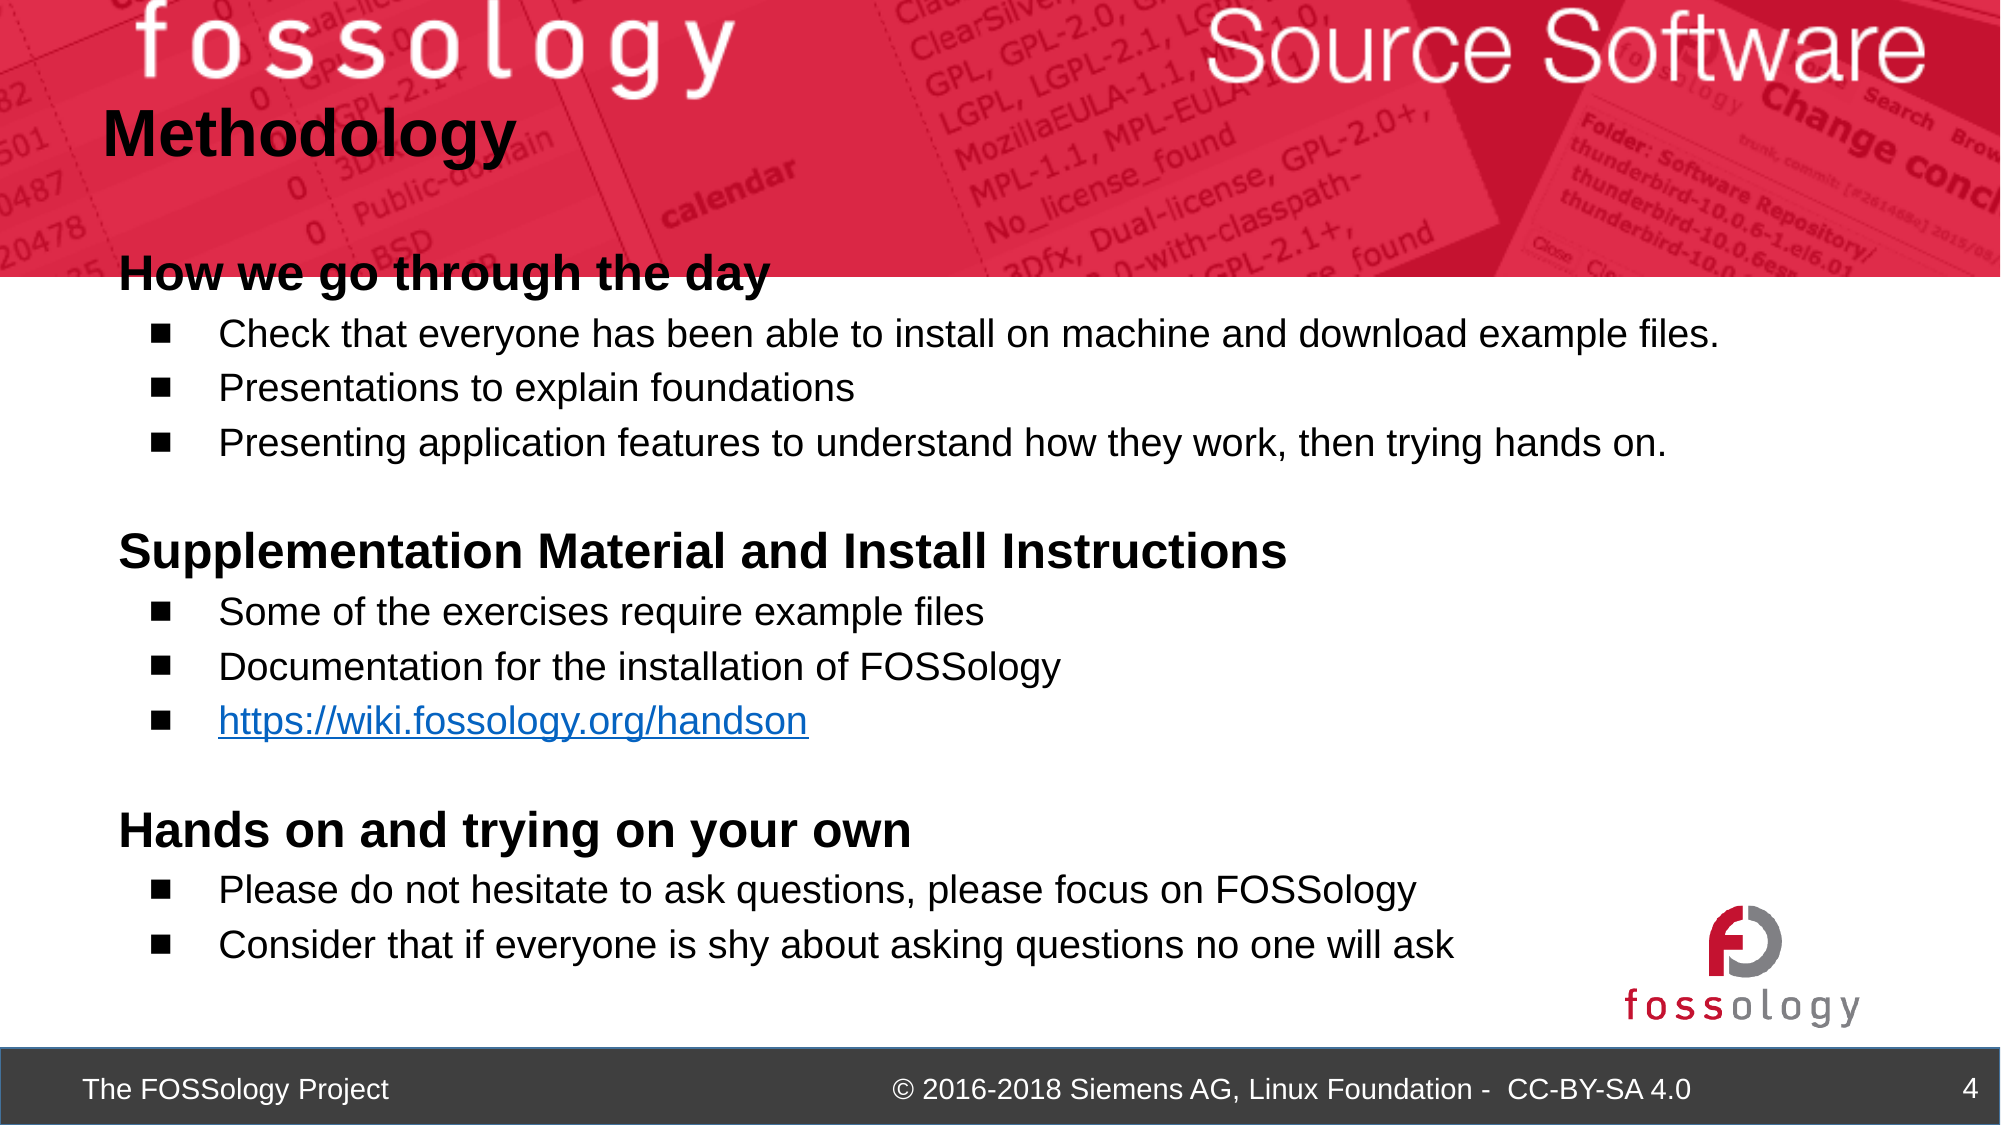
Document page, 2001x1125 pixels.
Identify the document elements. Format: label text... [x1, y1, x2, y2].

picture [1621, 982, 1863, 1031]
text_box How we go through the day Check that everyone has been able to install on machine and download example files. Presentations to explain foundations Presenting application features to understand how they work, then trying hands on. Supplementation Material and Install Instructions Some of the exercises require example files Documentation for the installation of FOSSology https://wiki.fossology.org/handson Hands on and trying on your own Please do not hesitate to ask questions, please focus on FOSSology Consider that if everyone is shy about asking questions no one will ask [118, 231, 1914, 982]
picture [0, 0, 2001, 277]
text_box Methodology [0, 0, 2000, 208]
